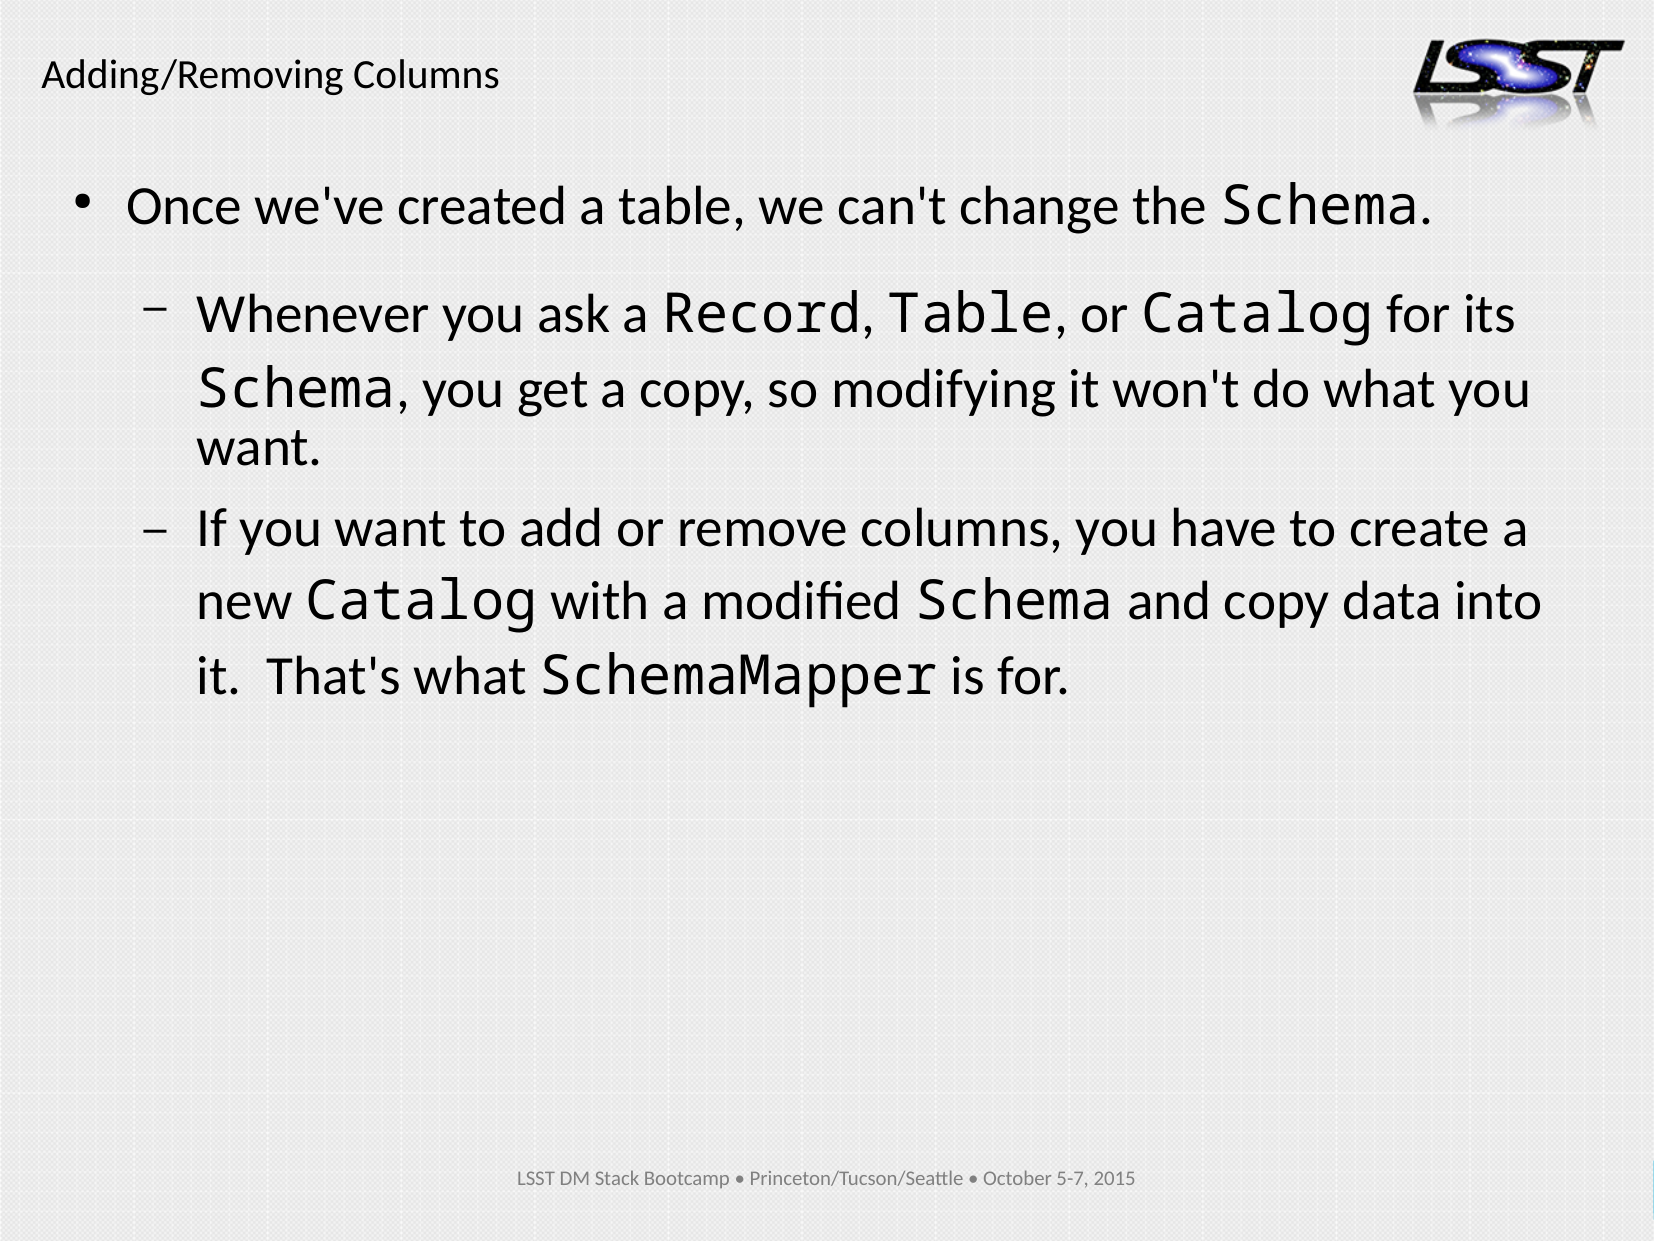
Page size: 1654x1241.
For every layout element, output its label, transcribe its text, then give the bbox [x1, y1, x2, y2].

list Once we've created a table, we can't change the Schema. Whenever you ask a Record, Table, or Catalog for its Schema, you get a copy, so modifying it won't do what you want. If you want to add or remove columns, you have to create a new Catalog with a modified Schema and copy data into it. That's what SchemaMapper is for. [55, 165, 1599, 1103]
picture [0, 0, 1654, 1241]
title Adding/Removing Columns [41, 27, 1161, 129]
